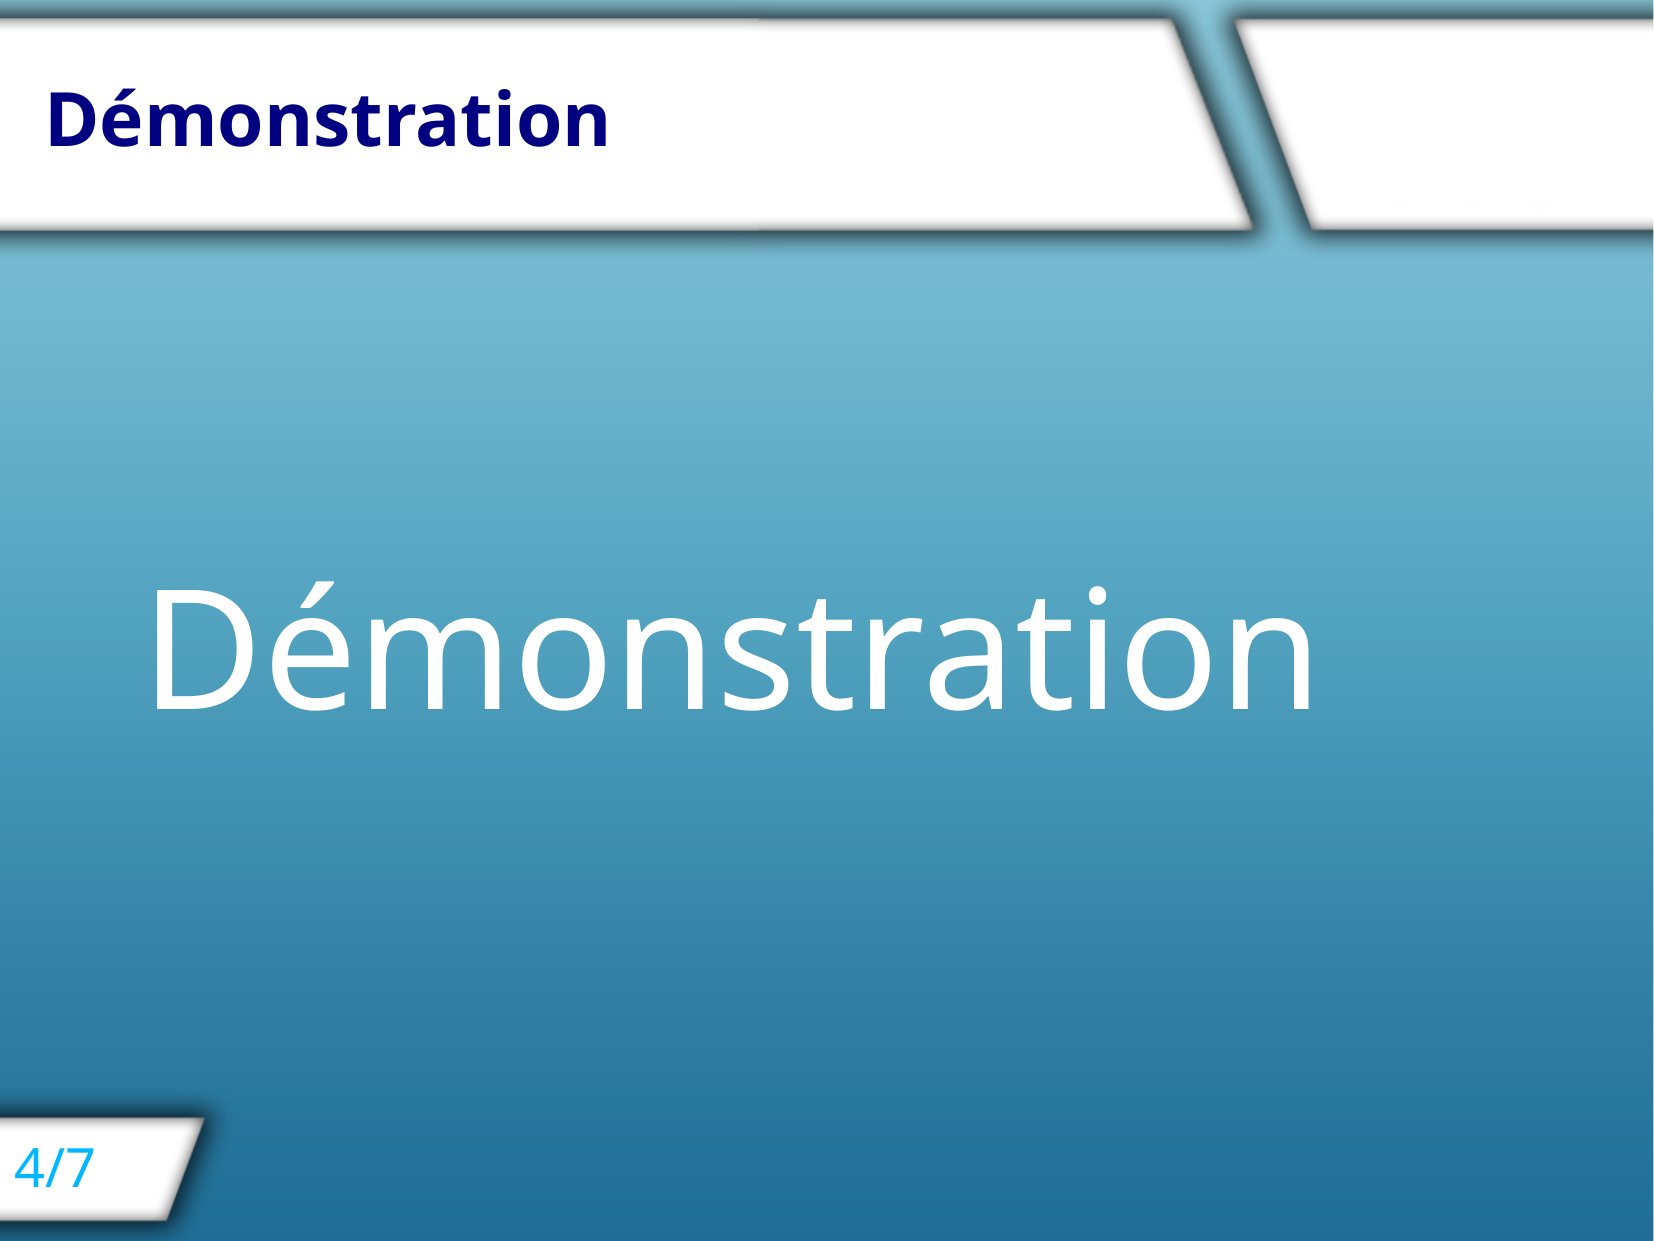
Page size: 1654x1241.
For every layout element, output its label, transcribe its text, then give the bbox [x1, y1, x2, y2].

text_box 4/7 [0, 1122, 1123, 1214]
text_box Démonstration [29, 59, 857, 180]
text_box Démonstration [53, 523, 1654, 774]
picture [0, 0, 1654, 1241]
